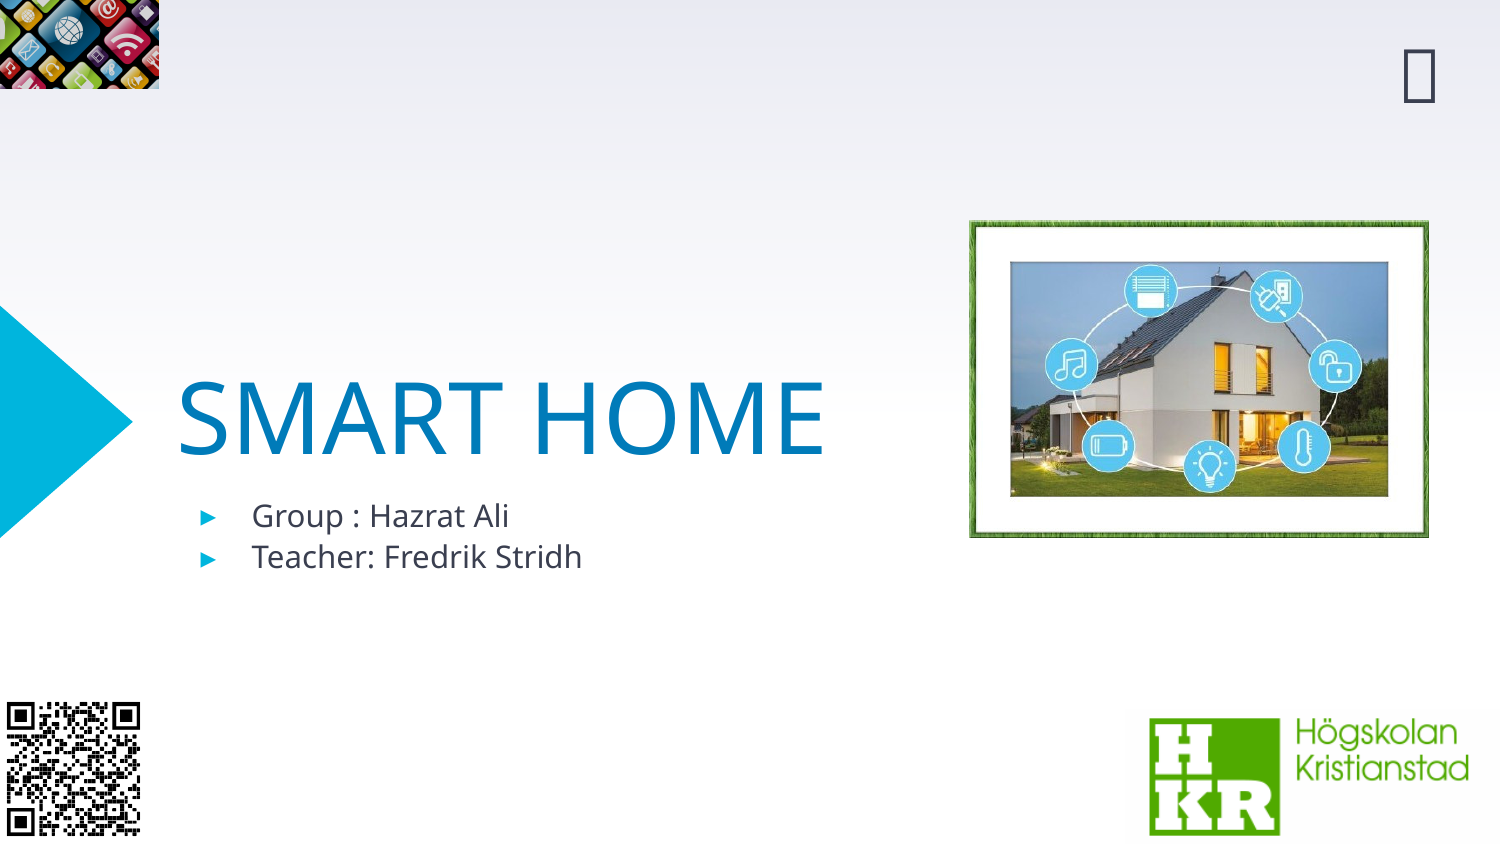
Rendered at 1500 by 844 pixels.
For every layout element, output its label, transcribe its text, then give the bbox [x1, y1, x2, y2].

subtitle Group : Hazrat Ali Teacher: Fredrik Stridh [176, 492, 738, 627]
text_box 🏰 [1382, 0, 1500, 135]
title SMART HOME [176, 305, 969, 538]
picture [0, 695, 148, 844]
picture [969, 220, 1429, 538]
picture [0, 0, 159, 89]
picture [1125, 709, 1500, 844]
